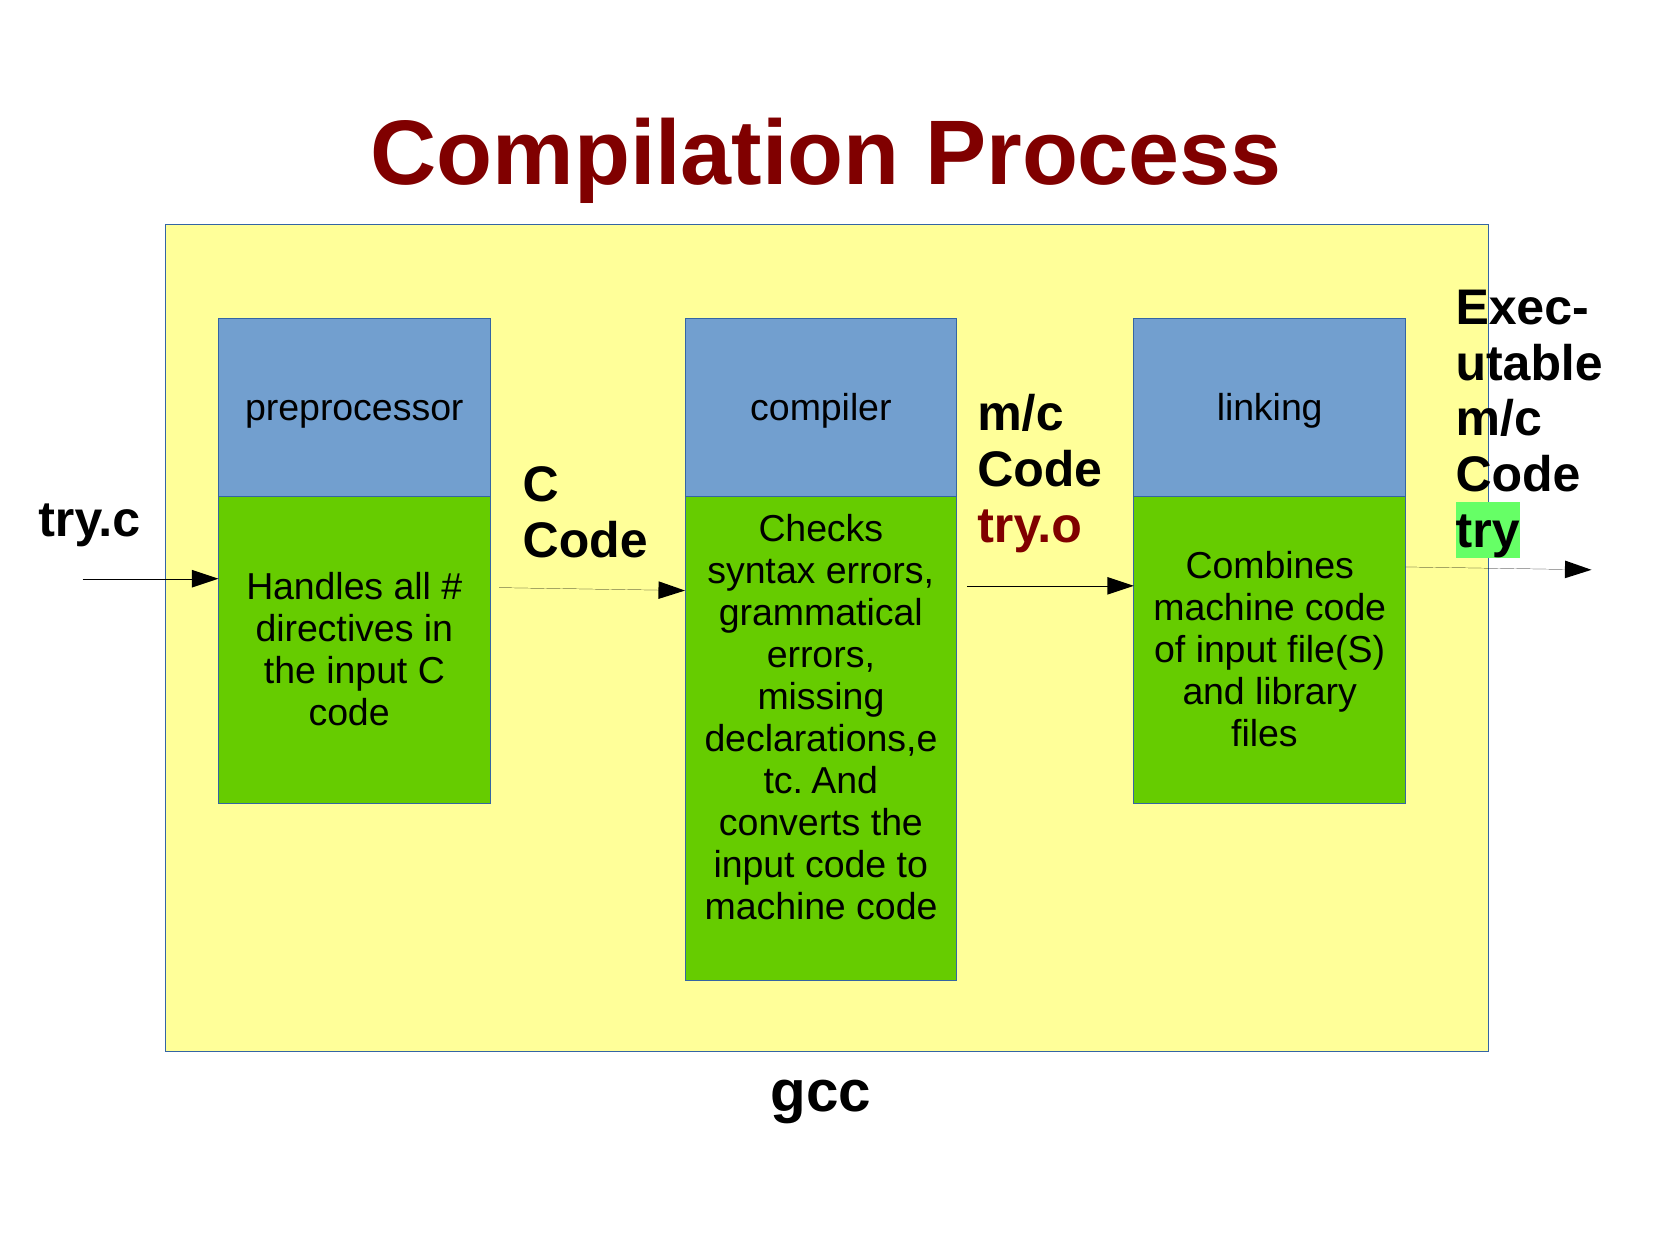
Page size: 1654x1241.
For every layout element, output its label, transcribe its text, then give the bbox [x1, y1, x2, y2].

title Compilation Process [82, 49, 1571, 257]
text_box [165, 257, 1489, 1052]
text_box Exec- utable m/c Code try [1440, 271, 1619, 566]
text_box Combines machine code of input file(S) and library files [1133, 496, 1406, 804]
text_box gcc [578, 1051, 1063, 1132]
text_box m/c Code try.o [962, 377, 1140, 561]
text_box C Code [507, 448, 686, 591]
text_box Checks syntax errors, grammatical errors, missing declarations,e tc. And converts the input code to machine code [685, 496, 957, 981]
text_box preprocessor [218, 318, 491, 496]
text_box Handles all # directives in the input C code [218, 496, 491, 804]
text_box linking [1133, 318, 1406, 496]
text_box try.c [23, 484, 166, 611]
text_box compiler [685, 318, 957, 496]
